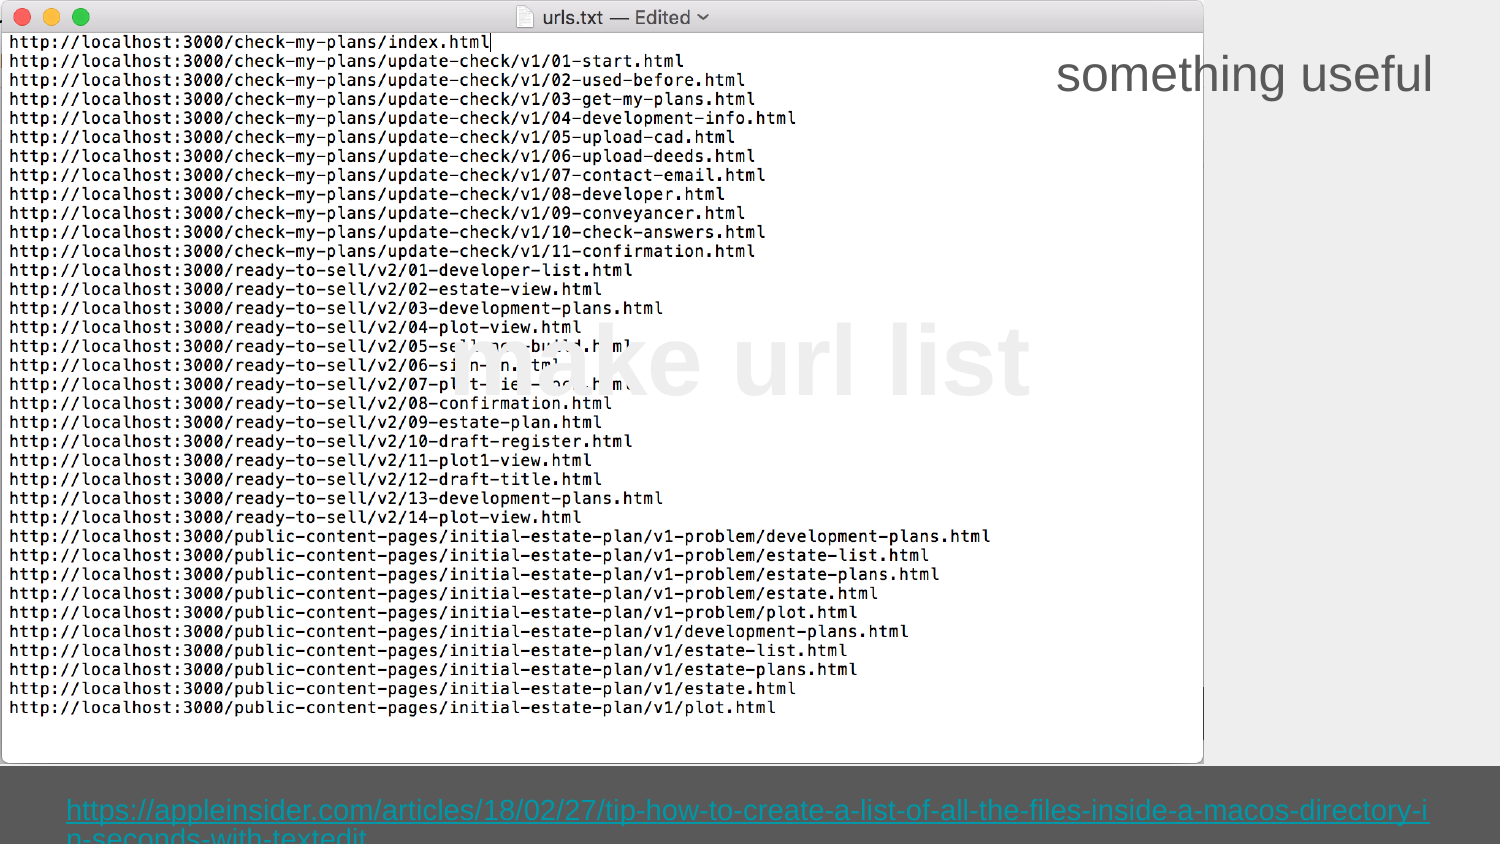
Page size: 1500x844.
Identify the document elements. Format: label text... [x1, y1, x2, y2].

picture [0, 0, 1204, 764]
title make url list [40, 244, 1439, 467]
subtitle https://appleinsider.com/articles/18/02/27/tip-how-to-create-a-list-of-all-the-files-inside-a-macos-directory-in-seconds-with-textedit [51, 776, 1449, 842]
list something useful [51, 26, 1449, 200]
